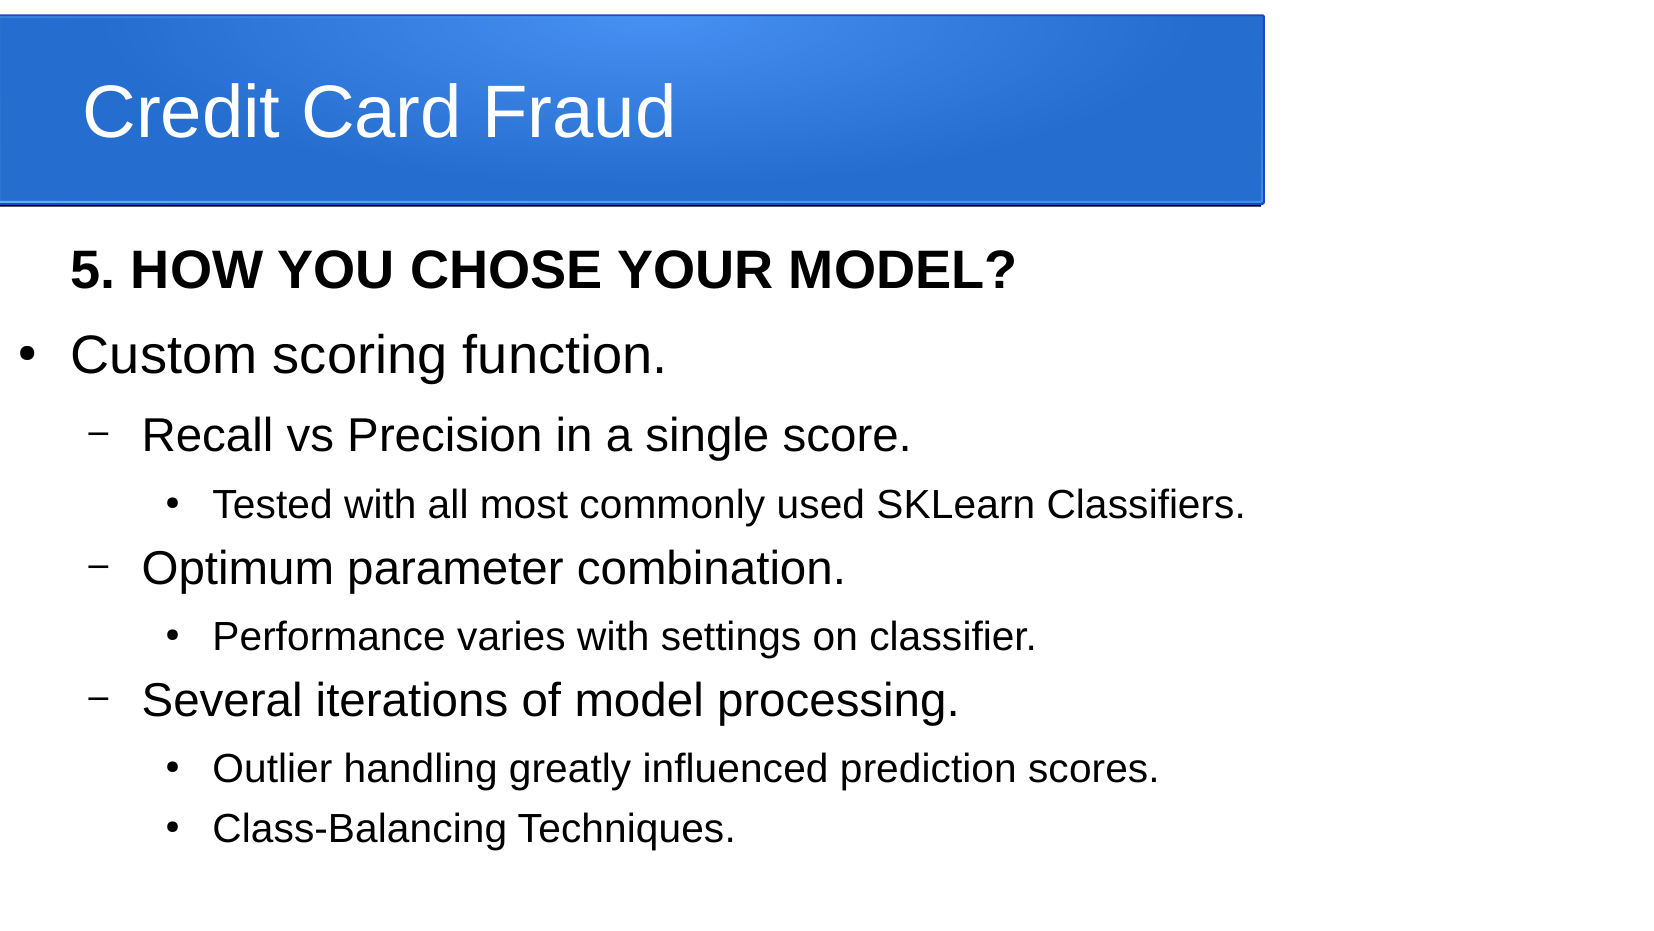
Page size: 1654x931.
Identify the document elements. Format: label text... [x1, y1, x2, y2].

list 5. HOW YOU CHOSE YOUR MODEL? Custom scoring function. Recall vs Precision in a single score. Tested with all most commonly used SKLearn Classifiers. Optimum parameter combination. Performance varies with settings on classifier. Several iterations of model processing. Outlier handling greatly influenced prediction scores. Class-Balancing Techniques. [0, 240, 1636, 871]
title Credit Card Fraud [82, 35, 1235, 189]
